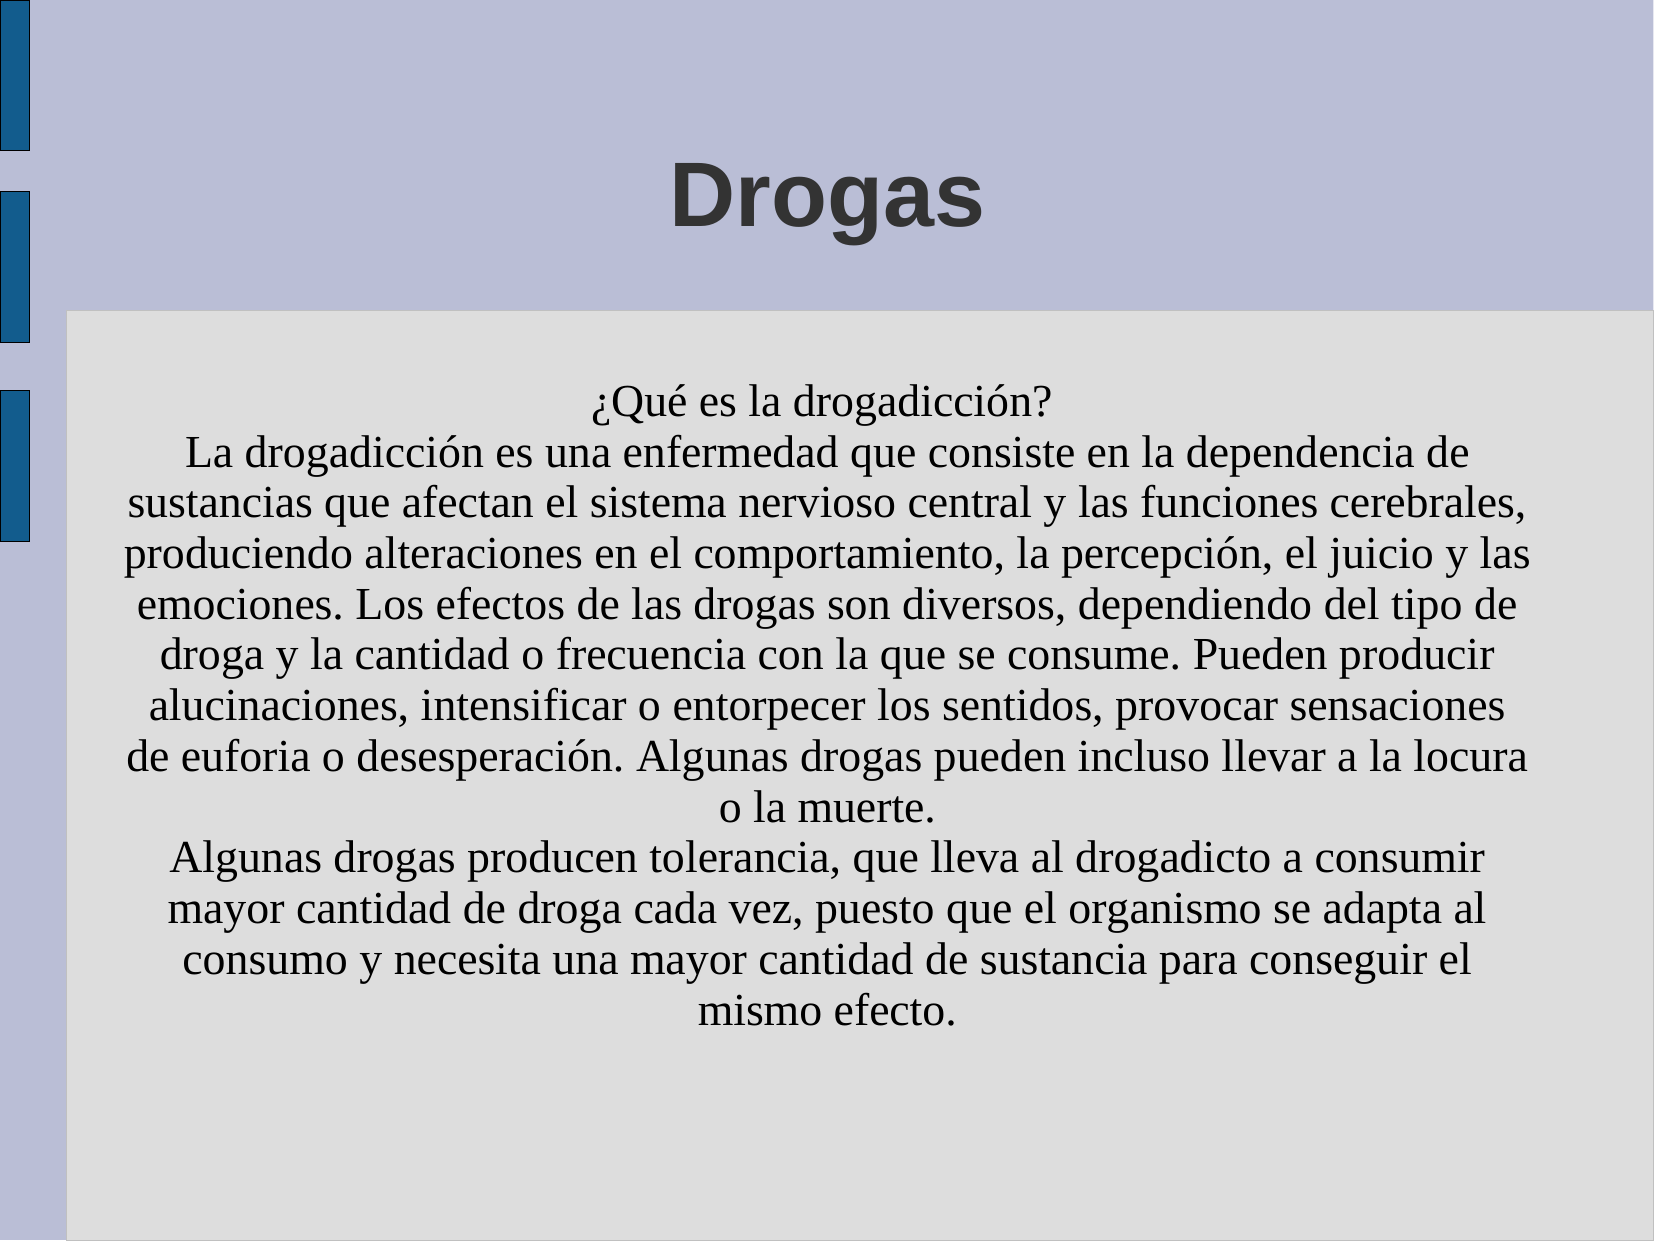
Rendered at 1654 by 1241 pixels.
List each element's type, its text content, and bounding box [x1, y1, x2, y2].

title Drogas [121, 91, 1534, 299]
subtitle ¿Qué es la drogadicción? La drogadicción es una enfermedad que consiste en la dependencia de sustancias que afectan el sistema nervioso central y las funciones cerebrales, produciendo alteraciones en el comportamiento, la percepción, el juicio y las emociones. Los efectos de las drogas son diversos, dependiendo del tipo de droga y la cantidad o frecuencia con la que se consume. Pueden producir alucinaciones, intensificar o entorpecer los sentidos, provocar sensaciones de euforia o desesperación. Algunas drogas pueden incluso llevar a la locura o la muerte. Algunas drogas producen tolerancia, que lleva al drogadicto a consumir mayor cantidad de droga cada vez, puesto que el organismo se adapta al consumo y necesita una mayor cantidad de sustancia para conseguir el mismo efecto. [121, 344, 1534, 1127]
